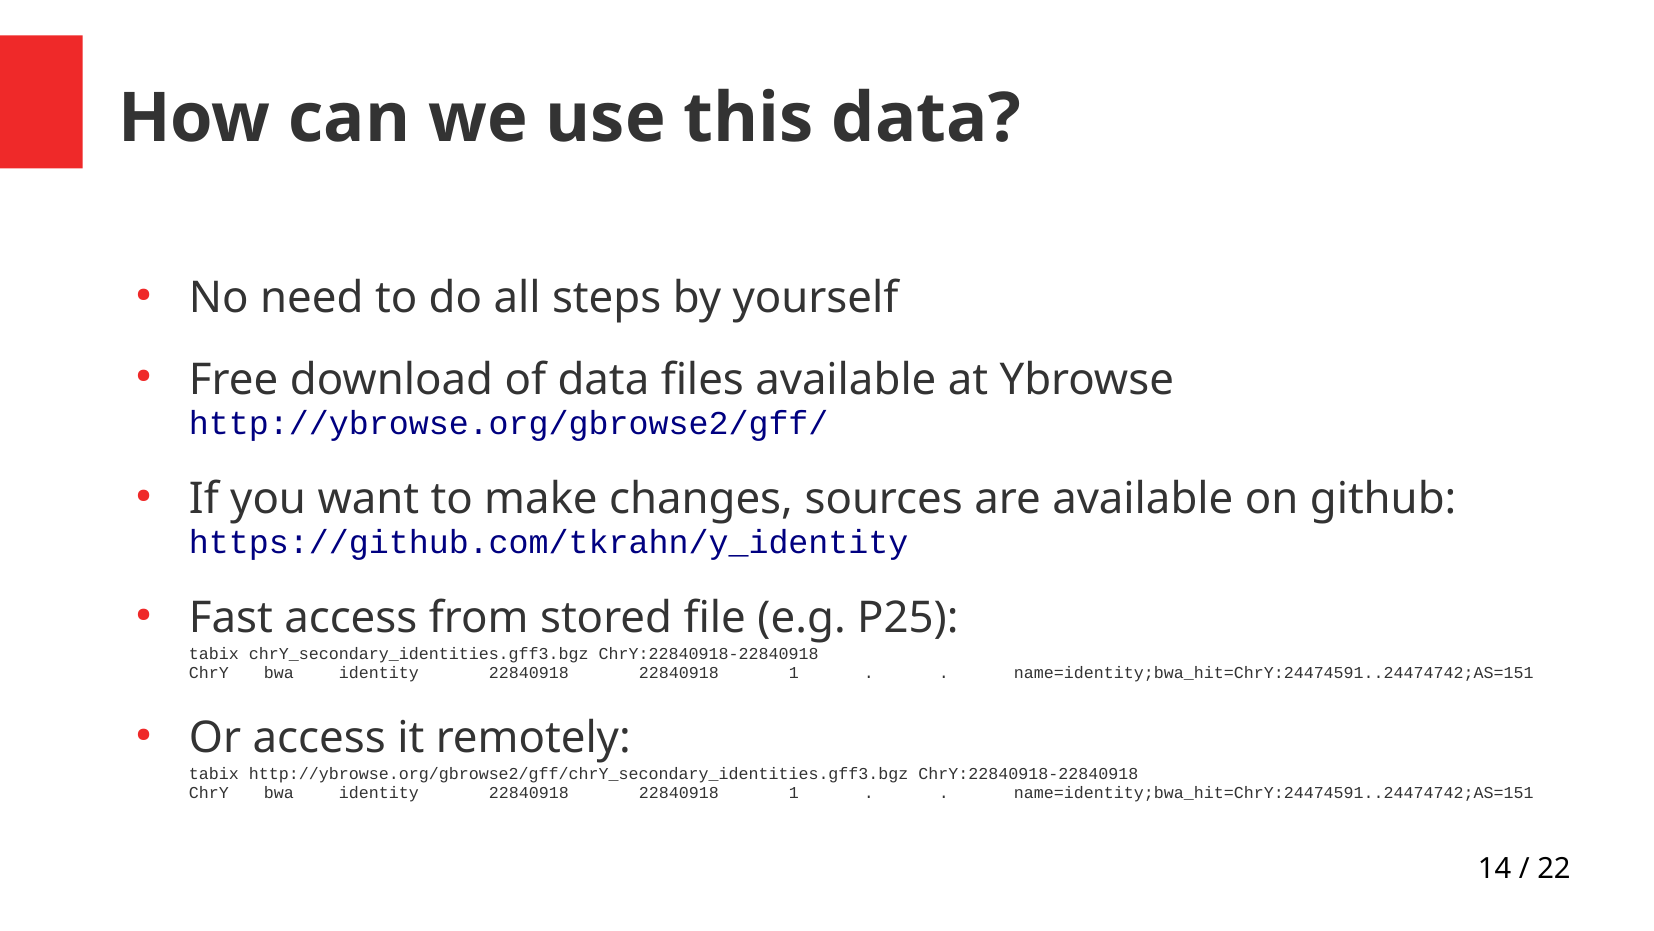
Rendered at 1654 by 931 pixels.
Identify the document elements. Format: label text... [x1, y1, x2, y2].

list No need to do all steps by yourself Free download of data files available at Ybrowse http://ybrowse.org/gbrowse2/gff/ If you want to make changes, sources are available on github: https://github.com/tkrahn/y_identity Fast access from stored file (e.g. P25): tabix chrY_secondary_identities.gff3.bgz ChrY:22840918-22840918 ChrY bwa identity 22840918 22840918 1 . . name=identity;bwa_hit=ChrY:24474591..24474742;AS=151 Or access it remotely: tabix http://ybrowse.org/gbrowse2/gff/chrY_secondary_identities.gff3.bgz ChrY:22840918-22840918 ChrY bwa identity 22840918 22840918 1 . . name=identity;bwa_hit=ChrY:24474591..24474742;AS=151 [118, 265, 1606, 806]
title How can we use this data? [118, 37, 1571, 193]
